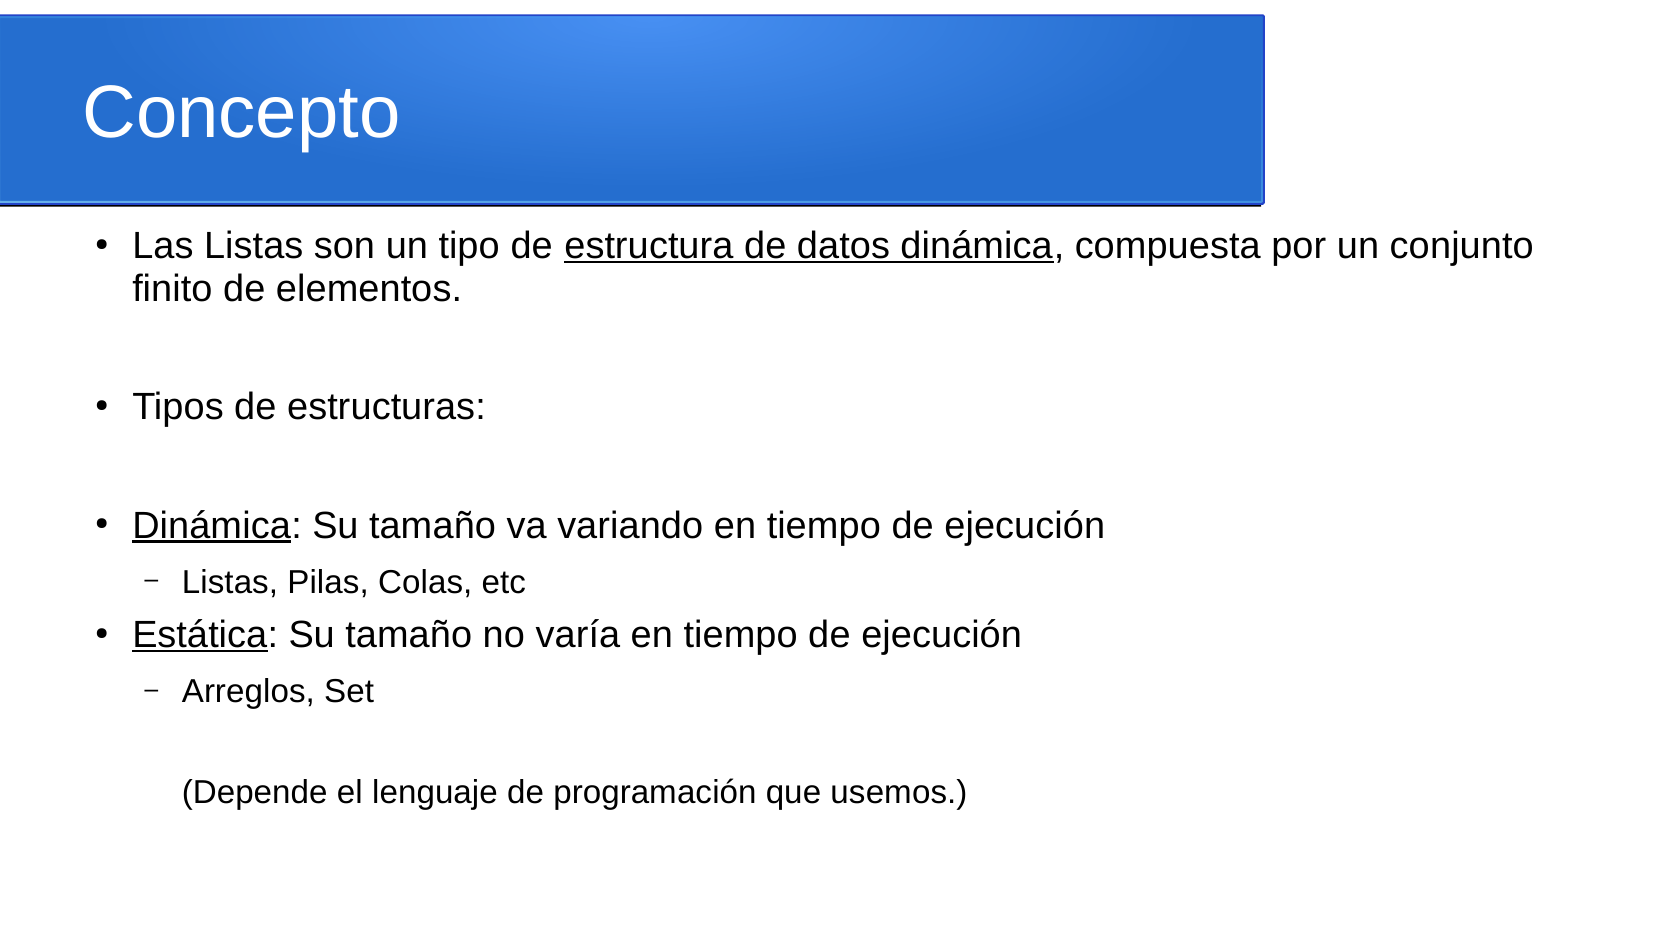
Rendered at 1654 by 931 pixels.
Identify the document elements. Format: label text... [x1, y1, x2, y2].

title Concepto [82, 35, 1235, 189]
list Las Listas son un tipo de estructura de datos dinámica, compuesta por un conjunto finito de elementos. Tipos de estructuras: Dinámica: Su tamaño va variando en tiempo de ejecución Listas, Pilas, Colas, etc Estática: Su tamaño no varía en tiempo de ejecución Arreglos, Set (Depende el lenguaje de programación que usemos.) [82, 224, 1571, 815]
